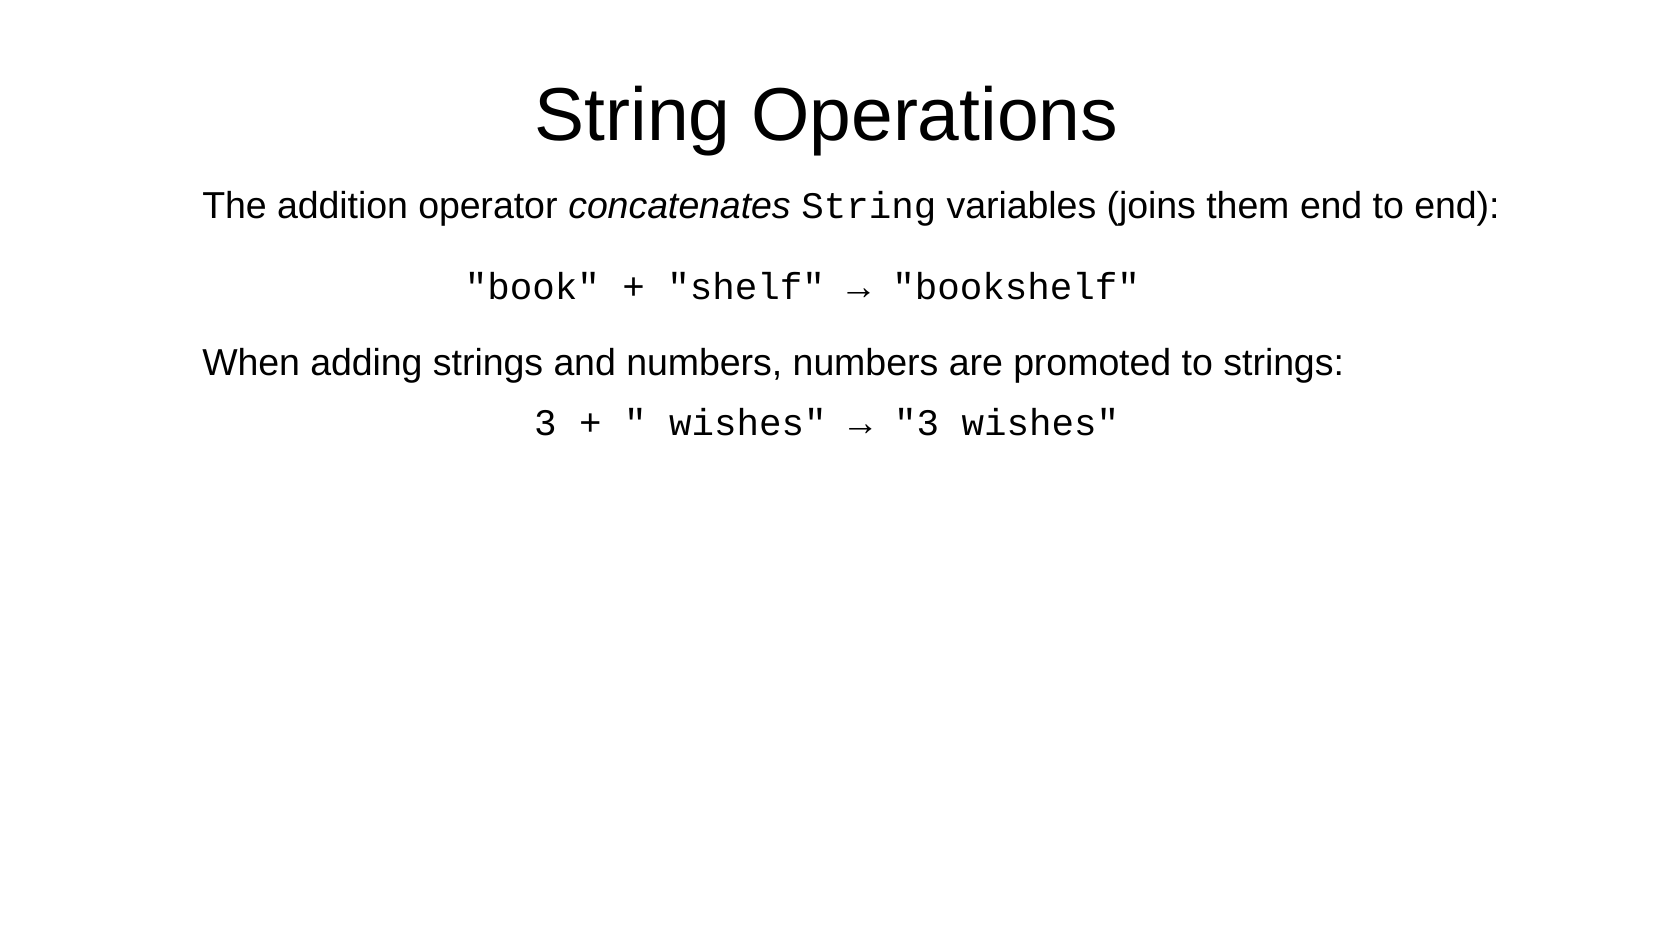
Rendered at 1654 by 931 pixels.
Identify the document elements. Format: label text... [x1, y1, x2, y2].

text_box 3 + " wishes" → "3 wishes" [519, 396, 1135, 454]
text_box "book" + "shelf" → "bookshelf" [450, 260, 1155, 319]
text_box The addition operator concatenates String variables (joins them end to end): [187, 176, 1515, 237]
title String Operations [82, 37, 1571, 193]
text_box When adding strings and numbers, numbers are promoted to strings: [187, 333, 1370, 391]
